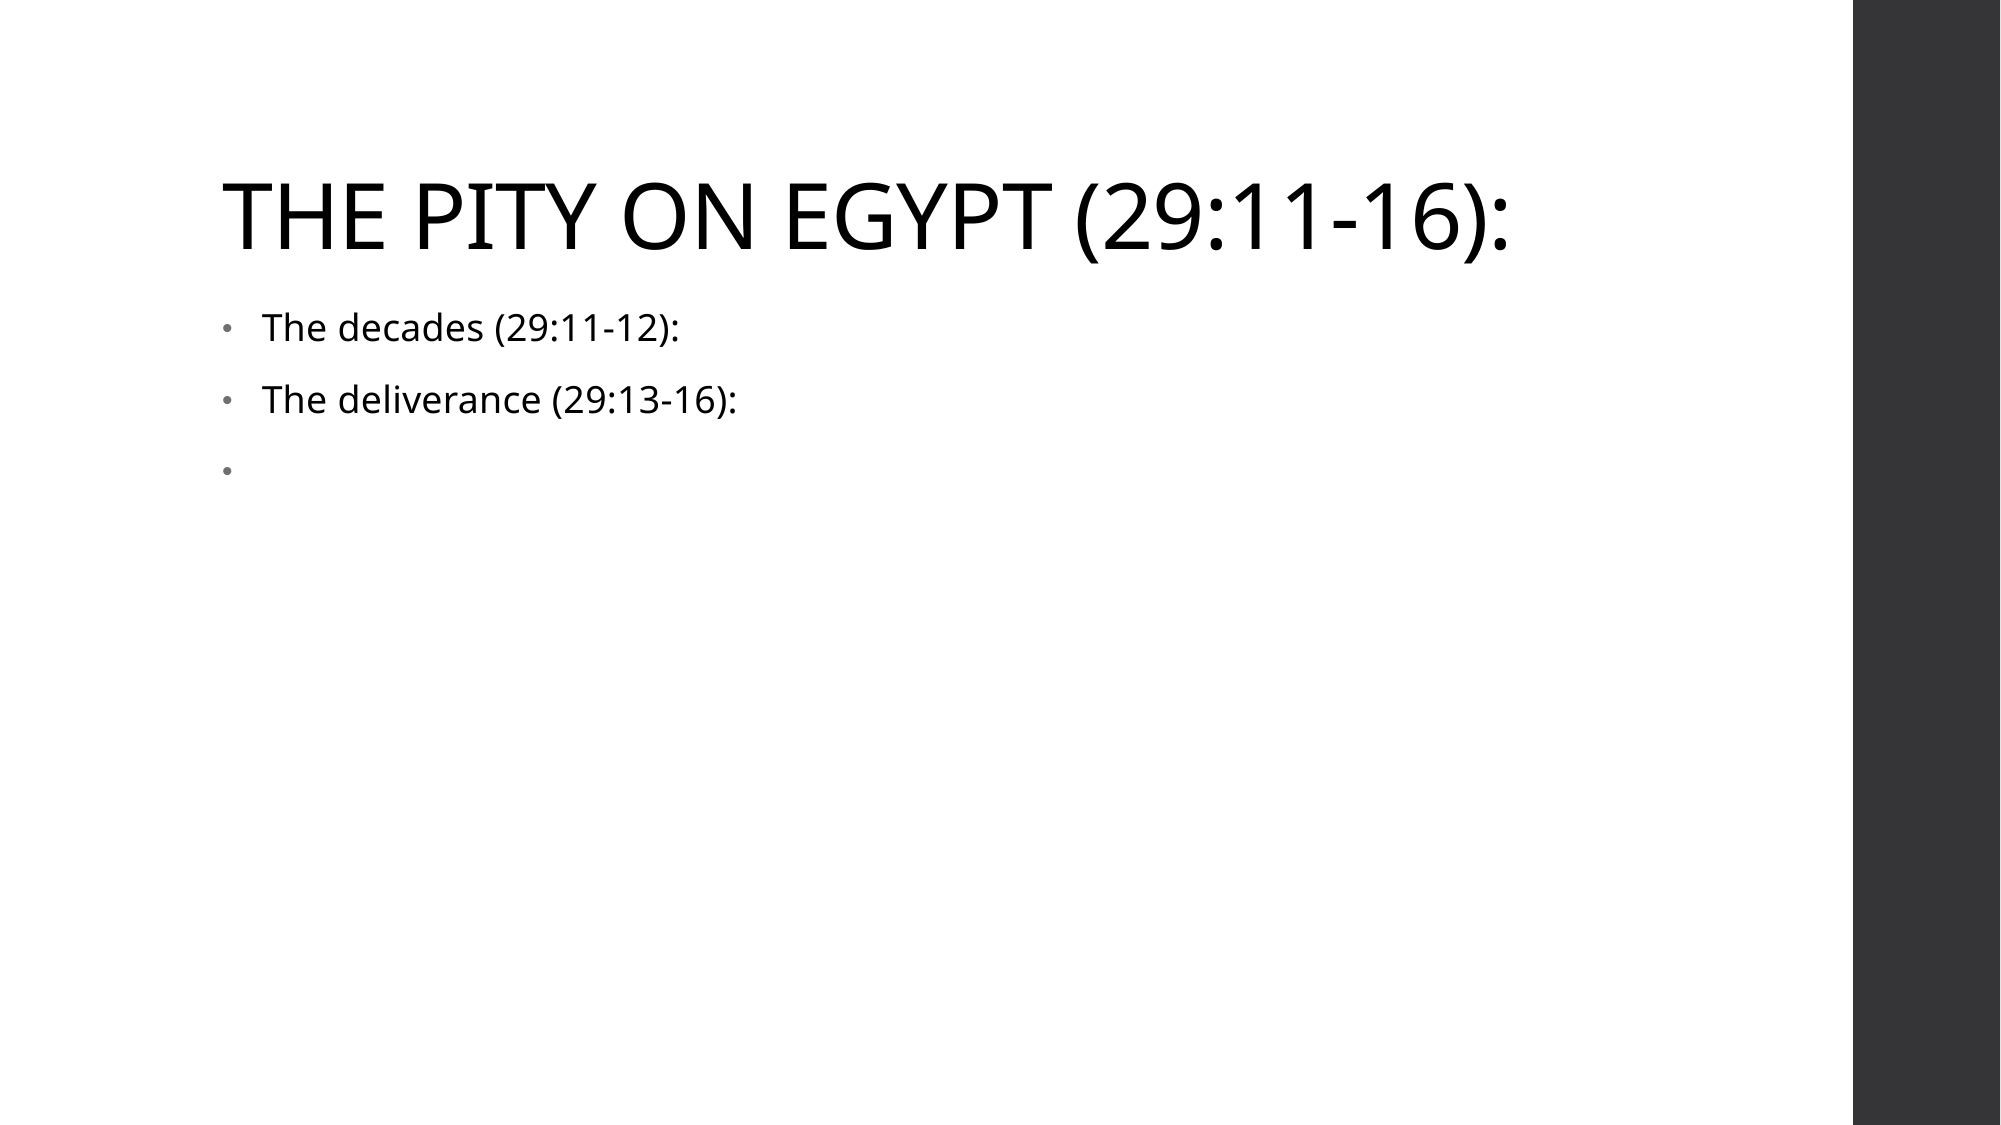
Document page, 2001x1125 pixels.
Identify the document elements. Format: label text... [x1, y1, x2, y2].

list The decades (29:11-12): The deliverance (29:13-16): [206, 299, 1617, 1014]
title THE PITY ON EGYPT (29:11-16): [206, 60, 1797, 278]
